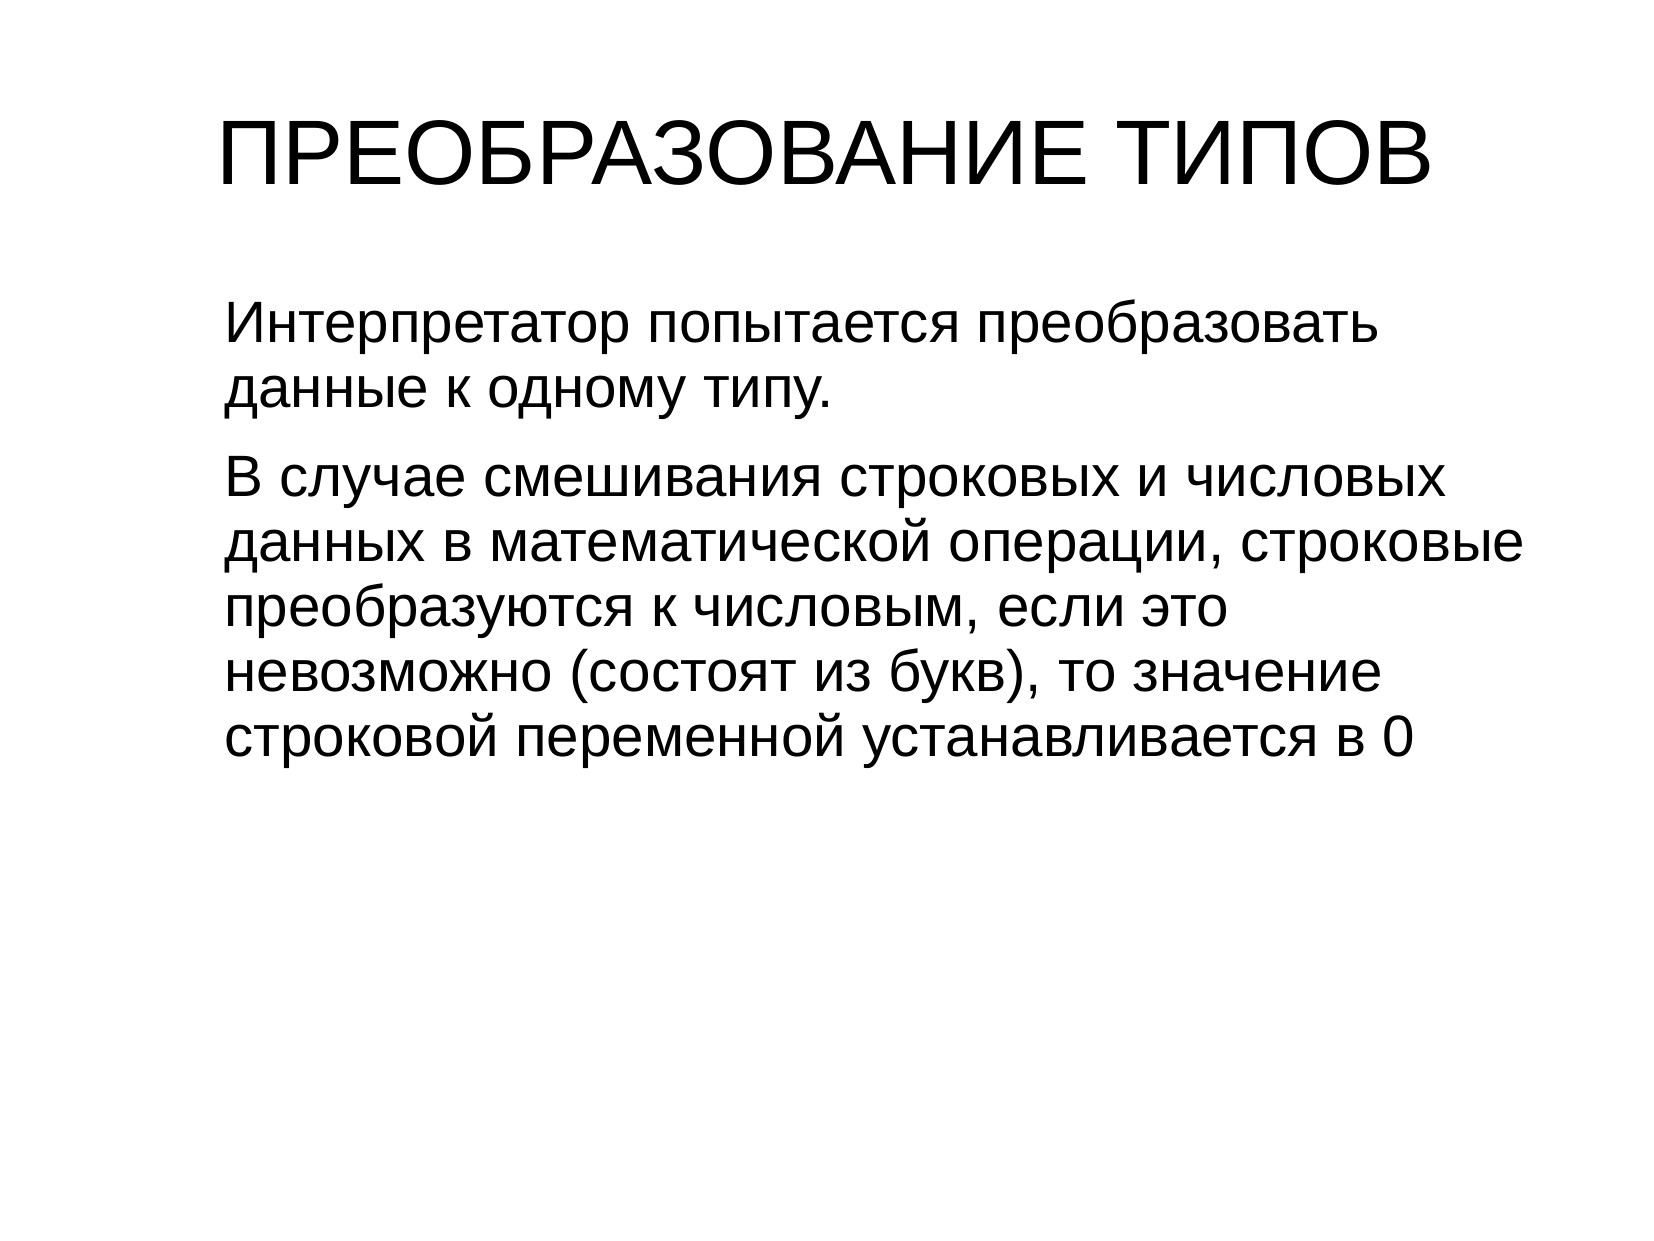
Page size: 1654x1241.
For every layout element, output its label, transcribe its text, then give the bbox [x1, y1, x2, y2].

list Интерпретатор попытается преобразовать данные к одному типу. В случае смешивания строковых и числовых данных в математической операции, строковые преобразуются к числовым, если это невозможно (состоят из букв), то значение строковой переменной устанавливается в 0 [82, 290, 1571, 1109]
title ПРЕОБРАЗОВАНИЕ ТИПОВ [82, 49, 1571, 257]
